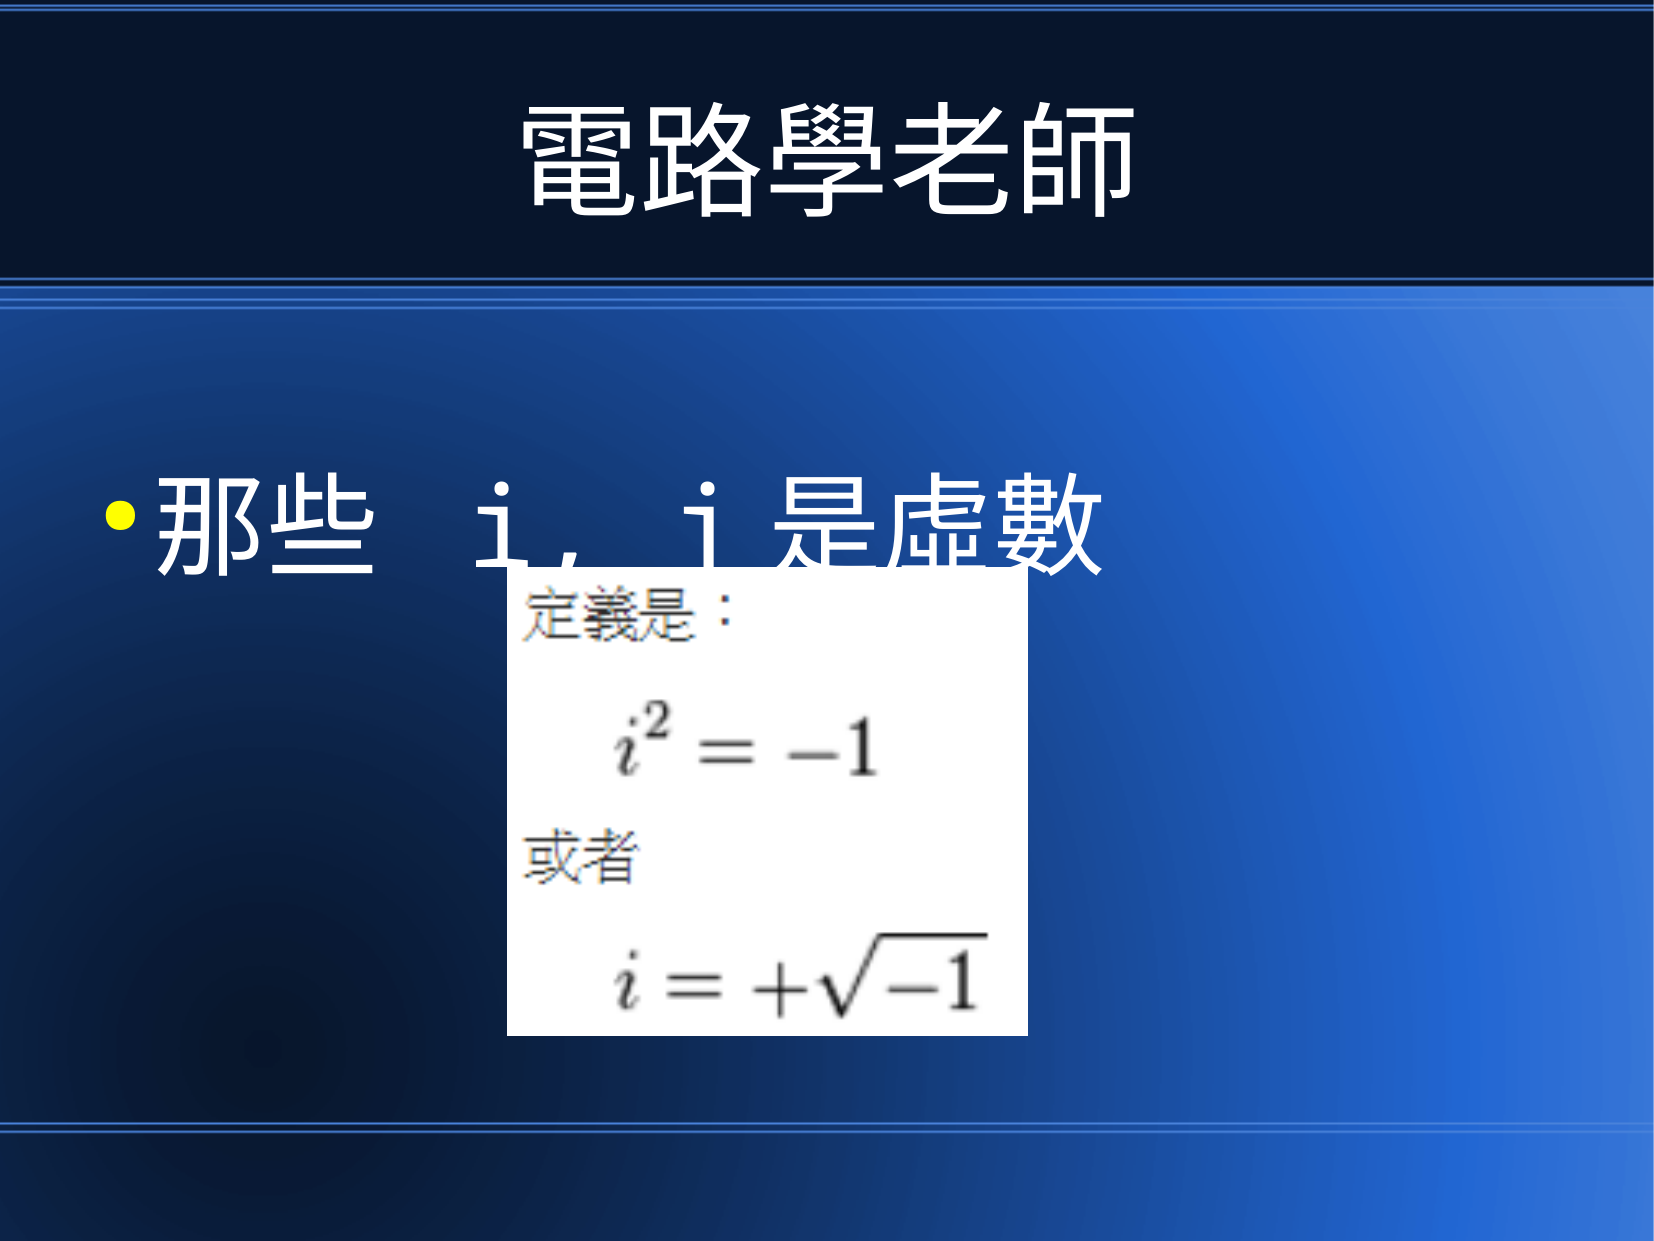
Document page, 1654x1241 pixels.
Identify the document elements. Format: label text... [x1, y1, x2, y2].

title 電路學老師 [82, 49, 1571, 257]
picture [507, 567, 1028, 1036]
picture [0, 0, 1654, 1241]
list 那些 i, j是虛數 [82, 355, 1571, 1241]
